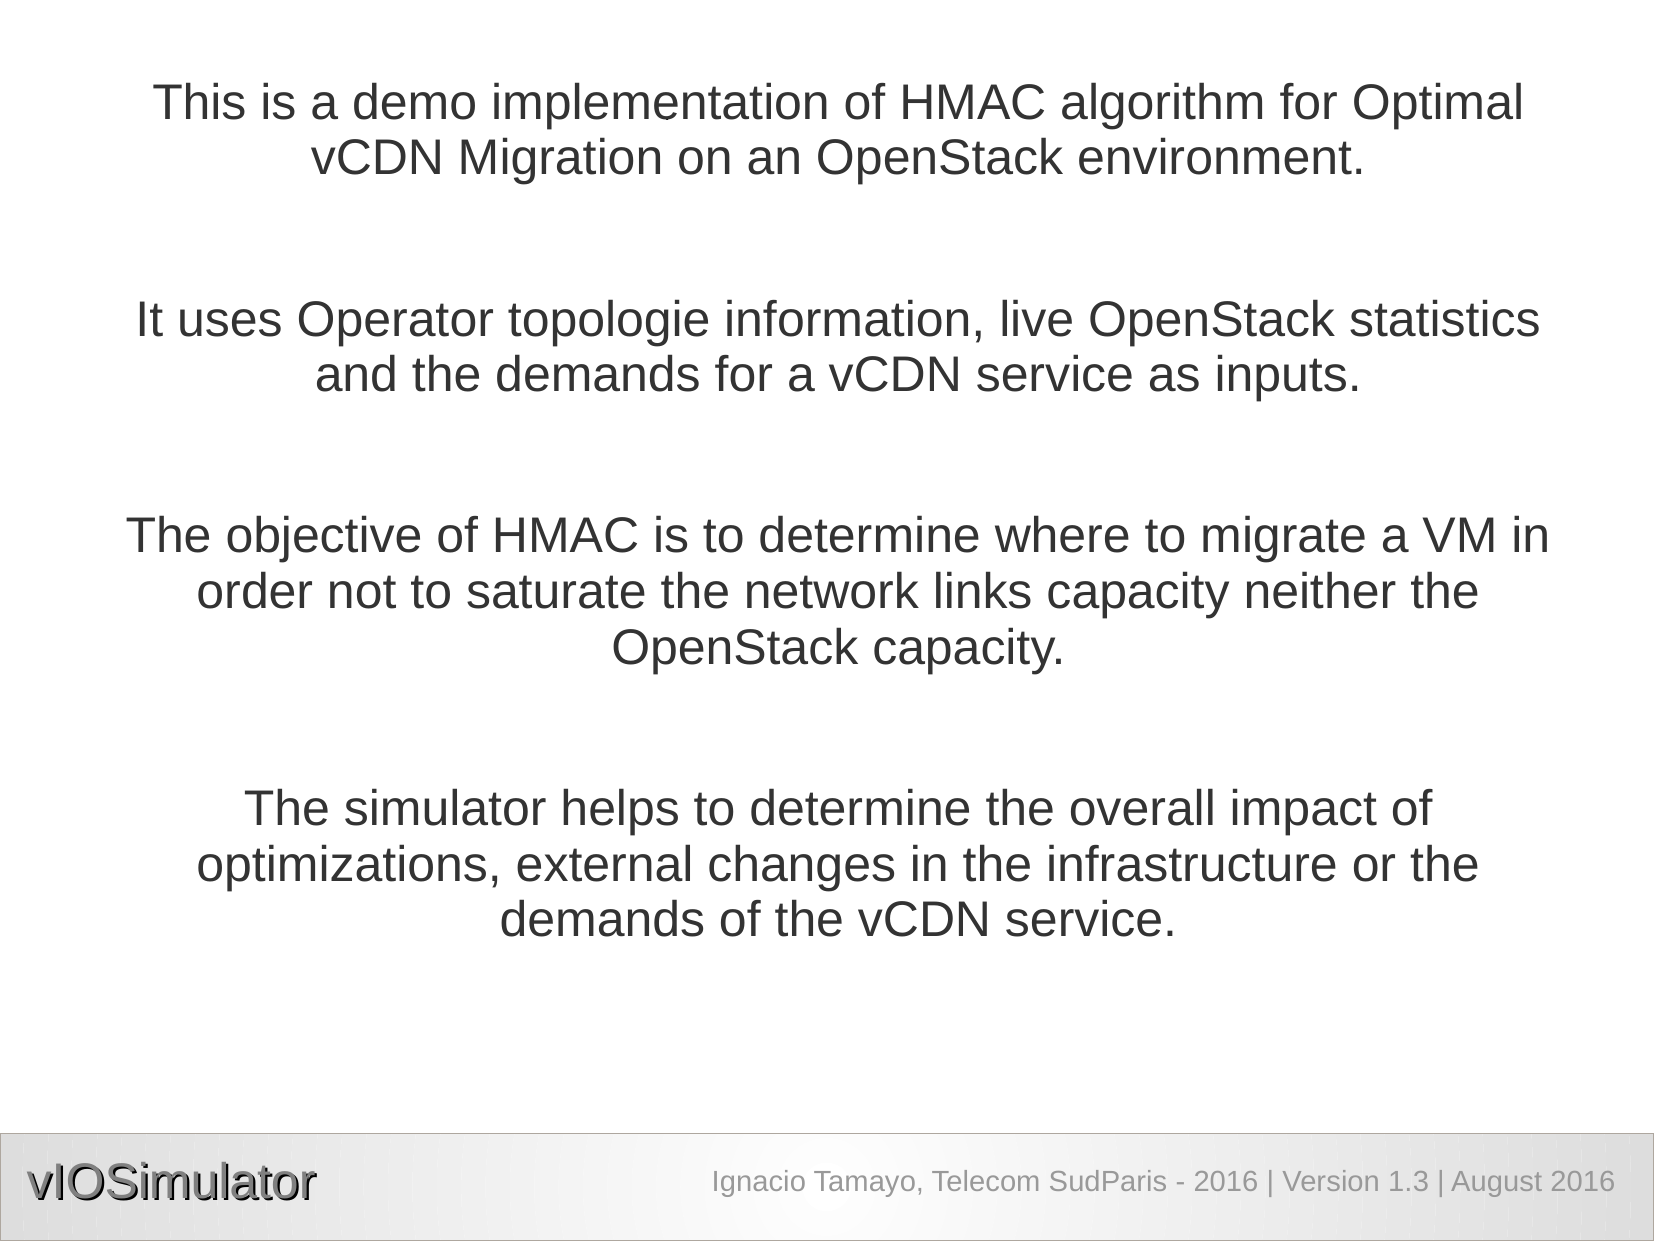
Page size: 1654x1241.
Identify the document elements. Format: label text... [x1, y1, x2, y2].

text_box Ignacio Tamayo, Telecom SudParis - 2016 | Version 1.3 | August 2016 [696, 1157, 1654, 1217]
text_box . [649, 94, 1654, 1133]
text_box vIOSimulator [11, 1145, 331, 1217]
text_box This is a demo implementation of HMAC algorithm for Optimal vCDN Migration on an OpenStack environment. It uses Operator topologie information, live OpenStack statistics and the demands for a vCDN service as inputs. The objective of HMAC is to determine where to migrate a VM in order not to saturate the network links capacity neither the OpenStack capacity. The simulator helps to determine the overall impact of optimizations, external changes in the infrastructure or the demands of the vCDN service. [94, 59, 1583, 963]
text_box [0, 1133, 1654, 1241]
